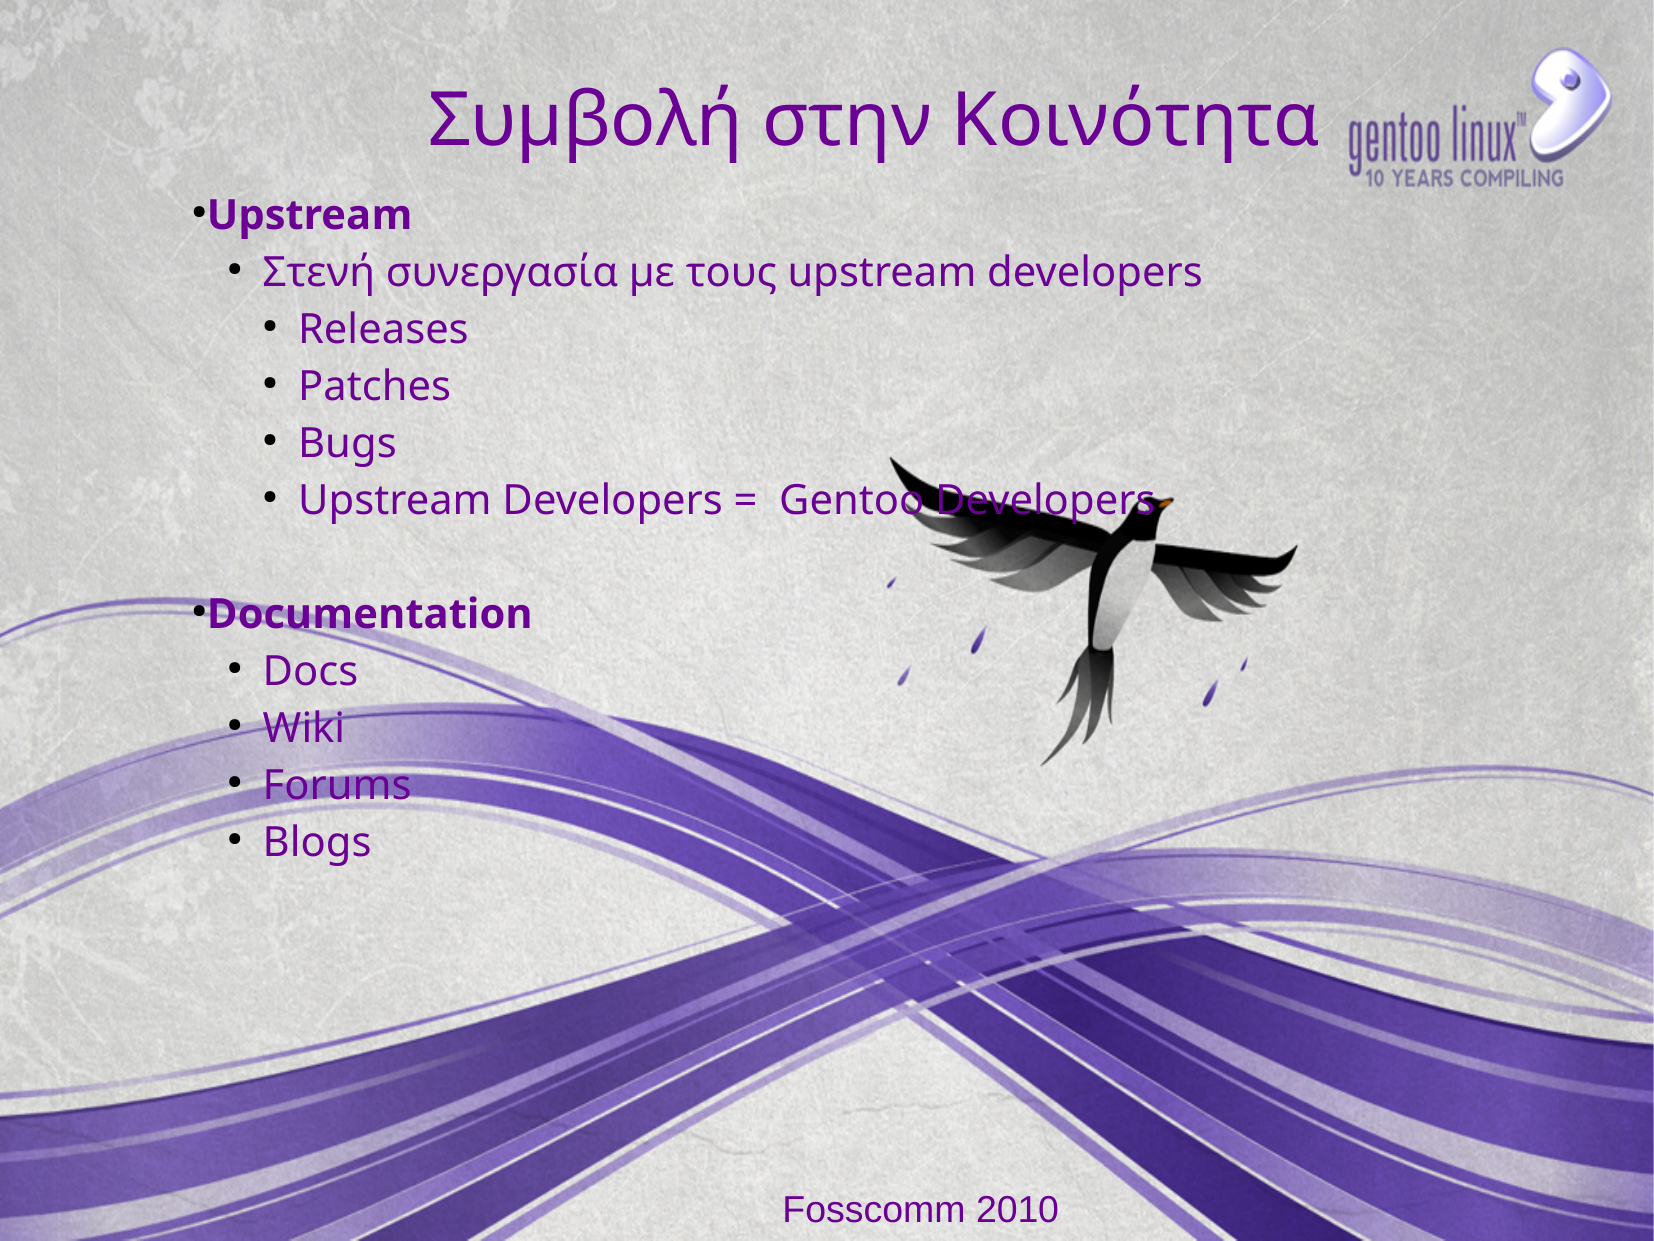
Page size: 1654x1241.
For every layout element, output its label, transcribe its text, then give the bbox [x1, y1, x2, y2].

picture [0, 0, 1654, 1241]
text_box Upstream Στενή συνεργασία με τους upstream developers Releases Patches Bugs Upstream Developers = Gentoo Developers Documentation Docs Wiki Forums Blogs [177, 177, 1270, 949]
text_box Συμβολή στην Κοινότητα [413, 57, 1264, 177]
text_box Fosscomm 2010 [767, 1181, 1075, 1238]
